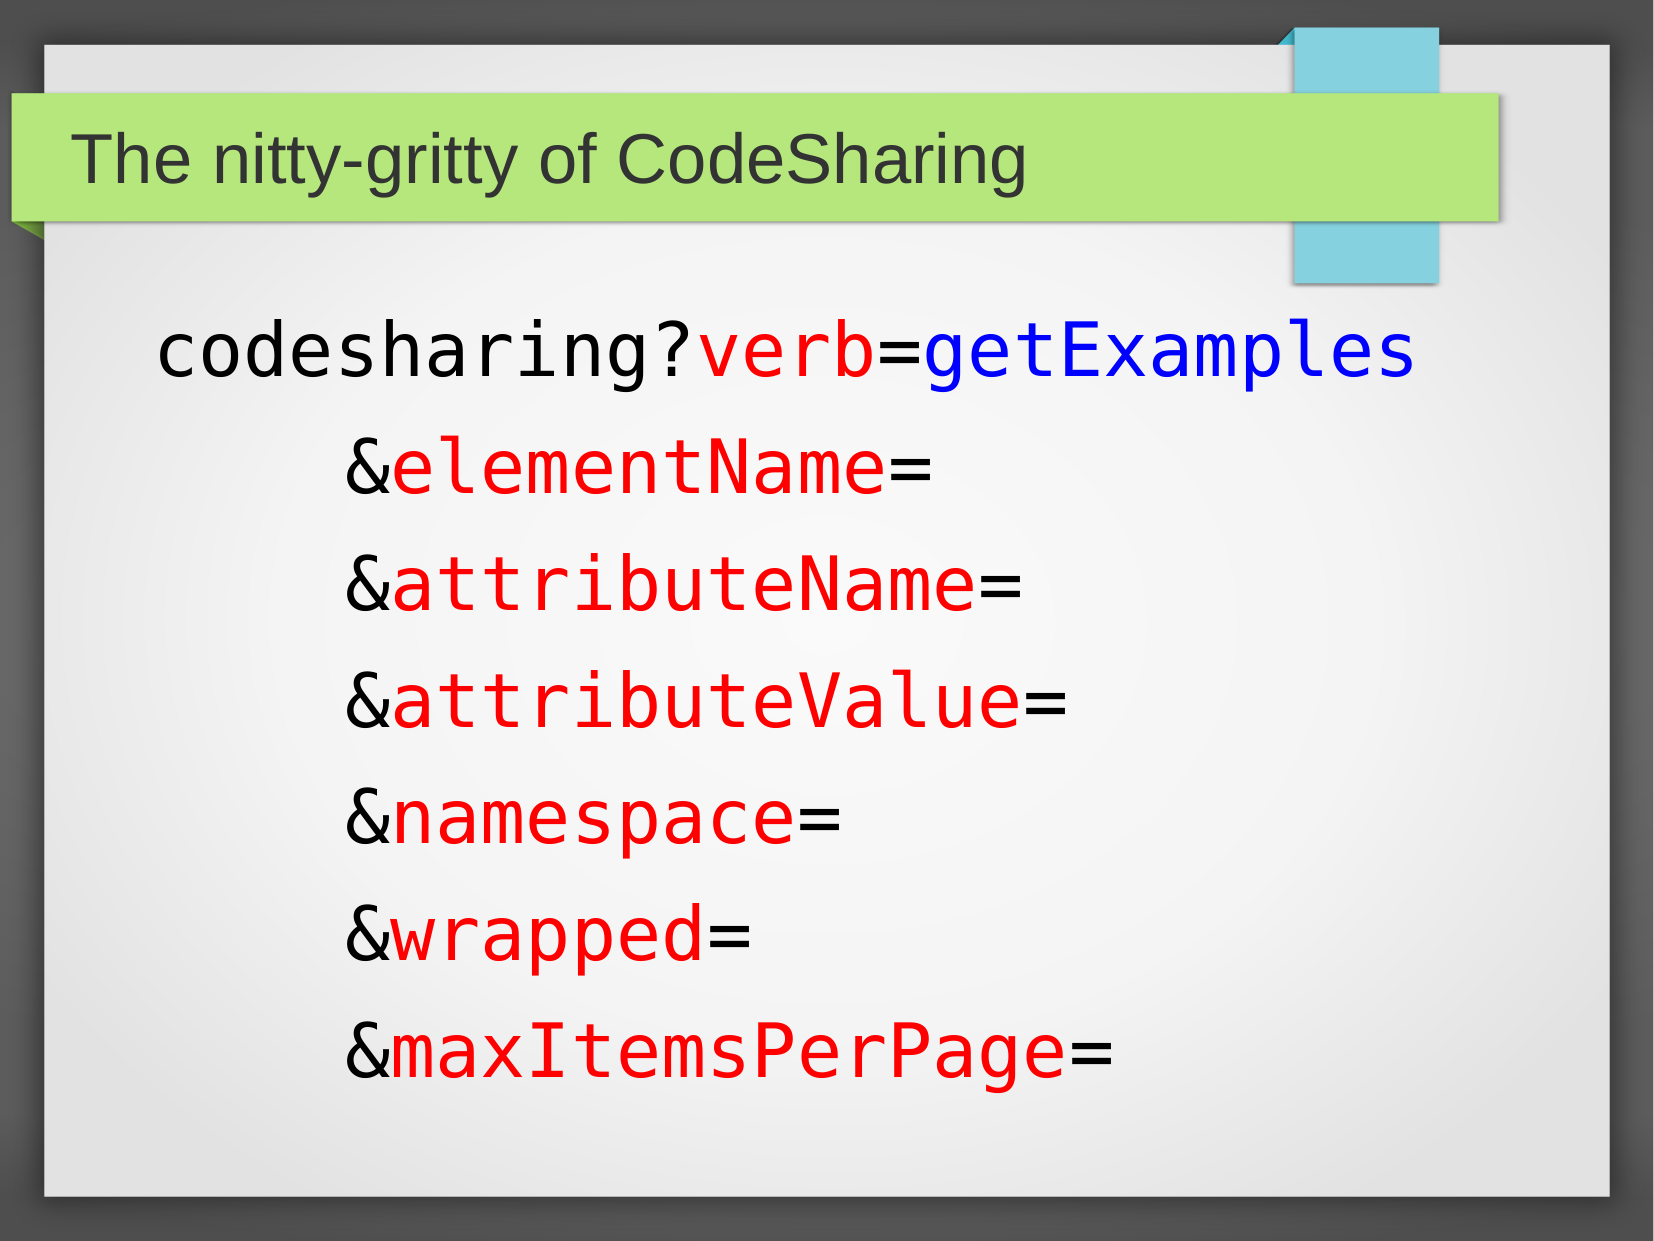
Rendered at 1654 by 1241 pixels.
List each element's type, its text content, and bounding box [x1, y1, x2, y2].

title The nitty-gritty of CodeSharing [70, 106, 1229, 213]
picture [0, 0, 1654, 1241]
list codesharing?verb=getExamples &elementName= &attributeName= &attributeValue= &namespace= &wrapped= &maxItemsPerPage= [82, 307, 1538, 1111]
